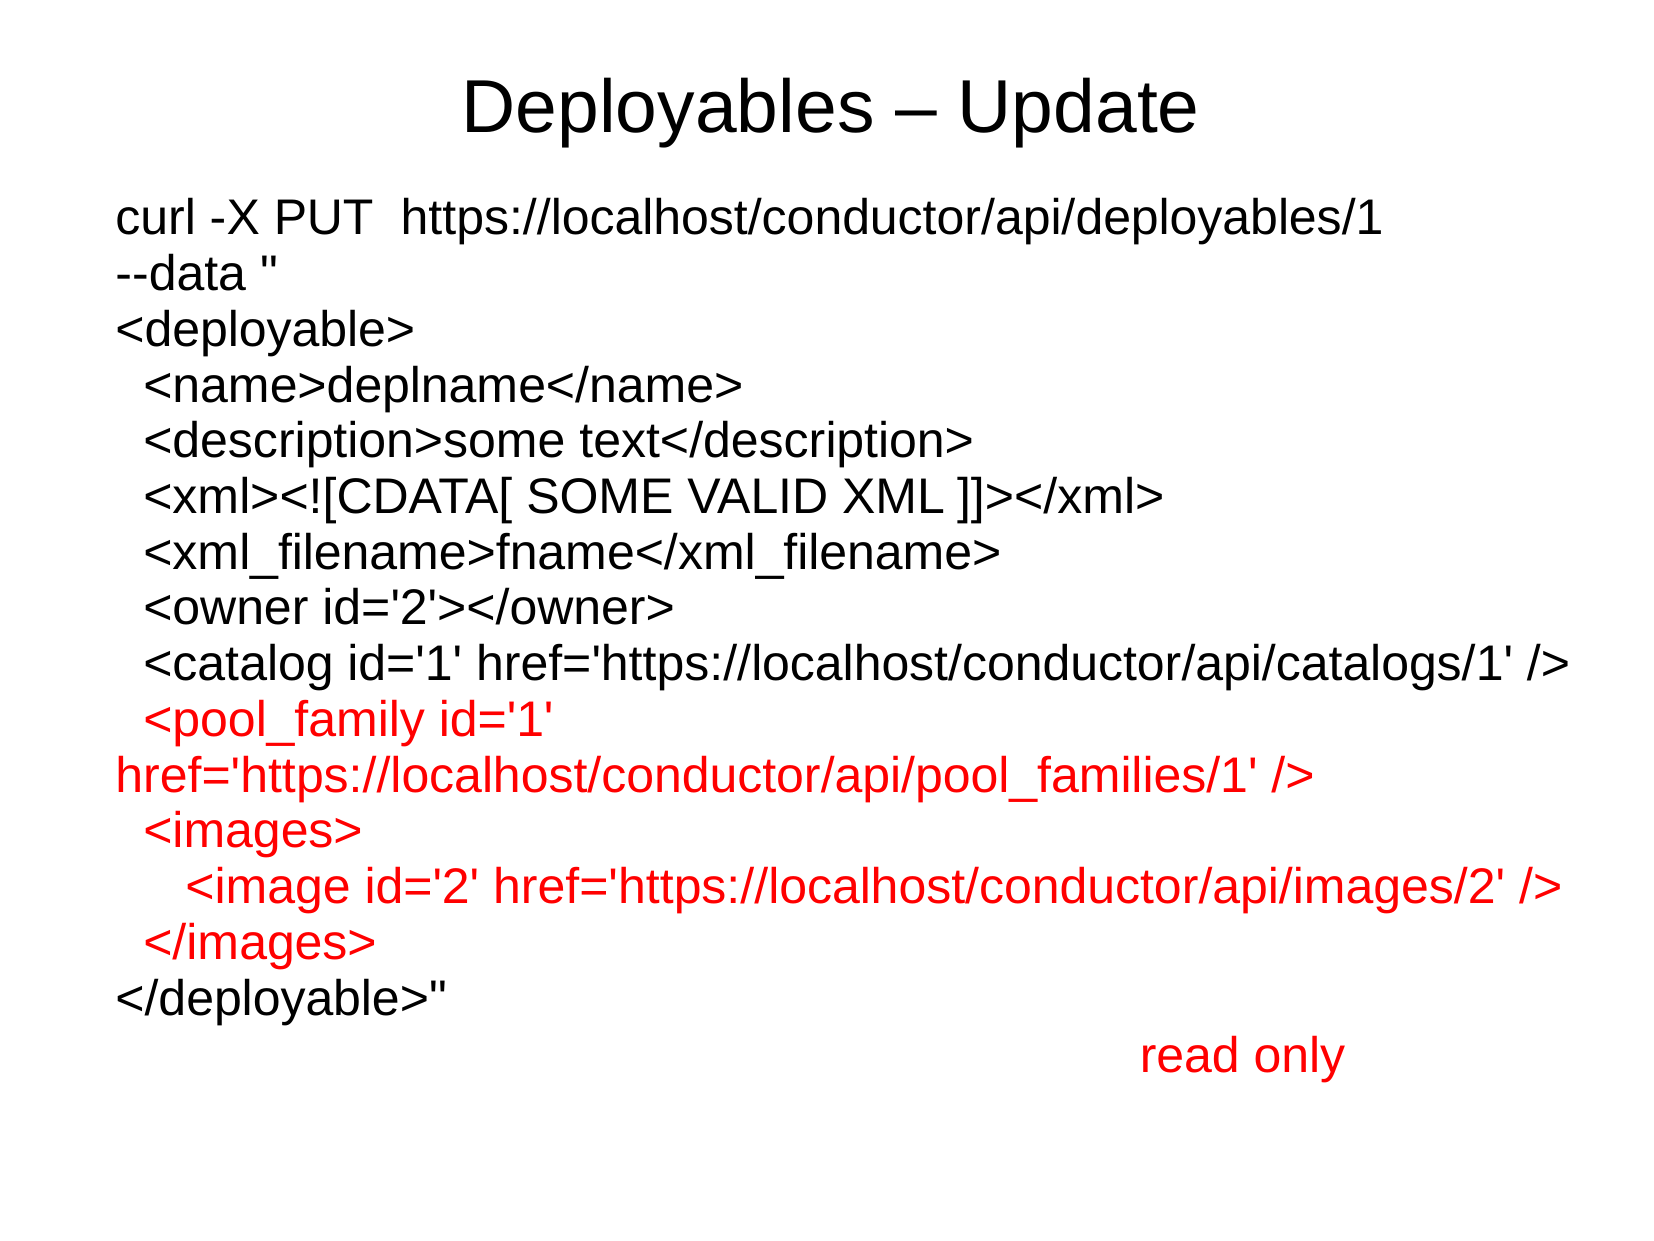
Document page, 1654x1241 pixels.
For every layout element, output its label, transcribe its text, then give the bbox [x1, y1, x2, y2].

title Deployables – Update [86, 2, 1576, 211]
subtitle curl -X PUT https://localhost/conductor/api/deployables/1 --data " <deployable> <name>deplname</name> <description>some text</description> <xml><![CDATA[ SOME VALID XML ]]></xml> <xml_filename>fname</xml_filename> <owner id='2'></owner> <catalog id='1' href='https://localhost/conductor/api/catalogs/1' /> <pool_family id='1' href='https://localhost/conductor/api/pool_families/1' /> <images> <image id='2' href='https://localhost/conductor/api/images/2' /> </images> </deployable>" [115, 189, 1631, 1241]
text_box read only [1125, 1020, 1426, 1091]
